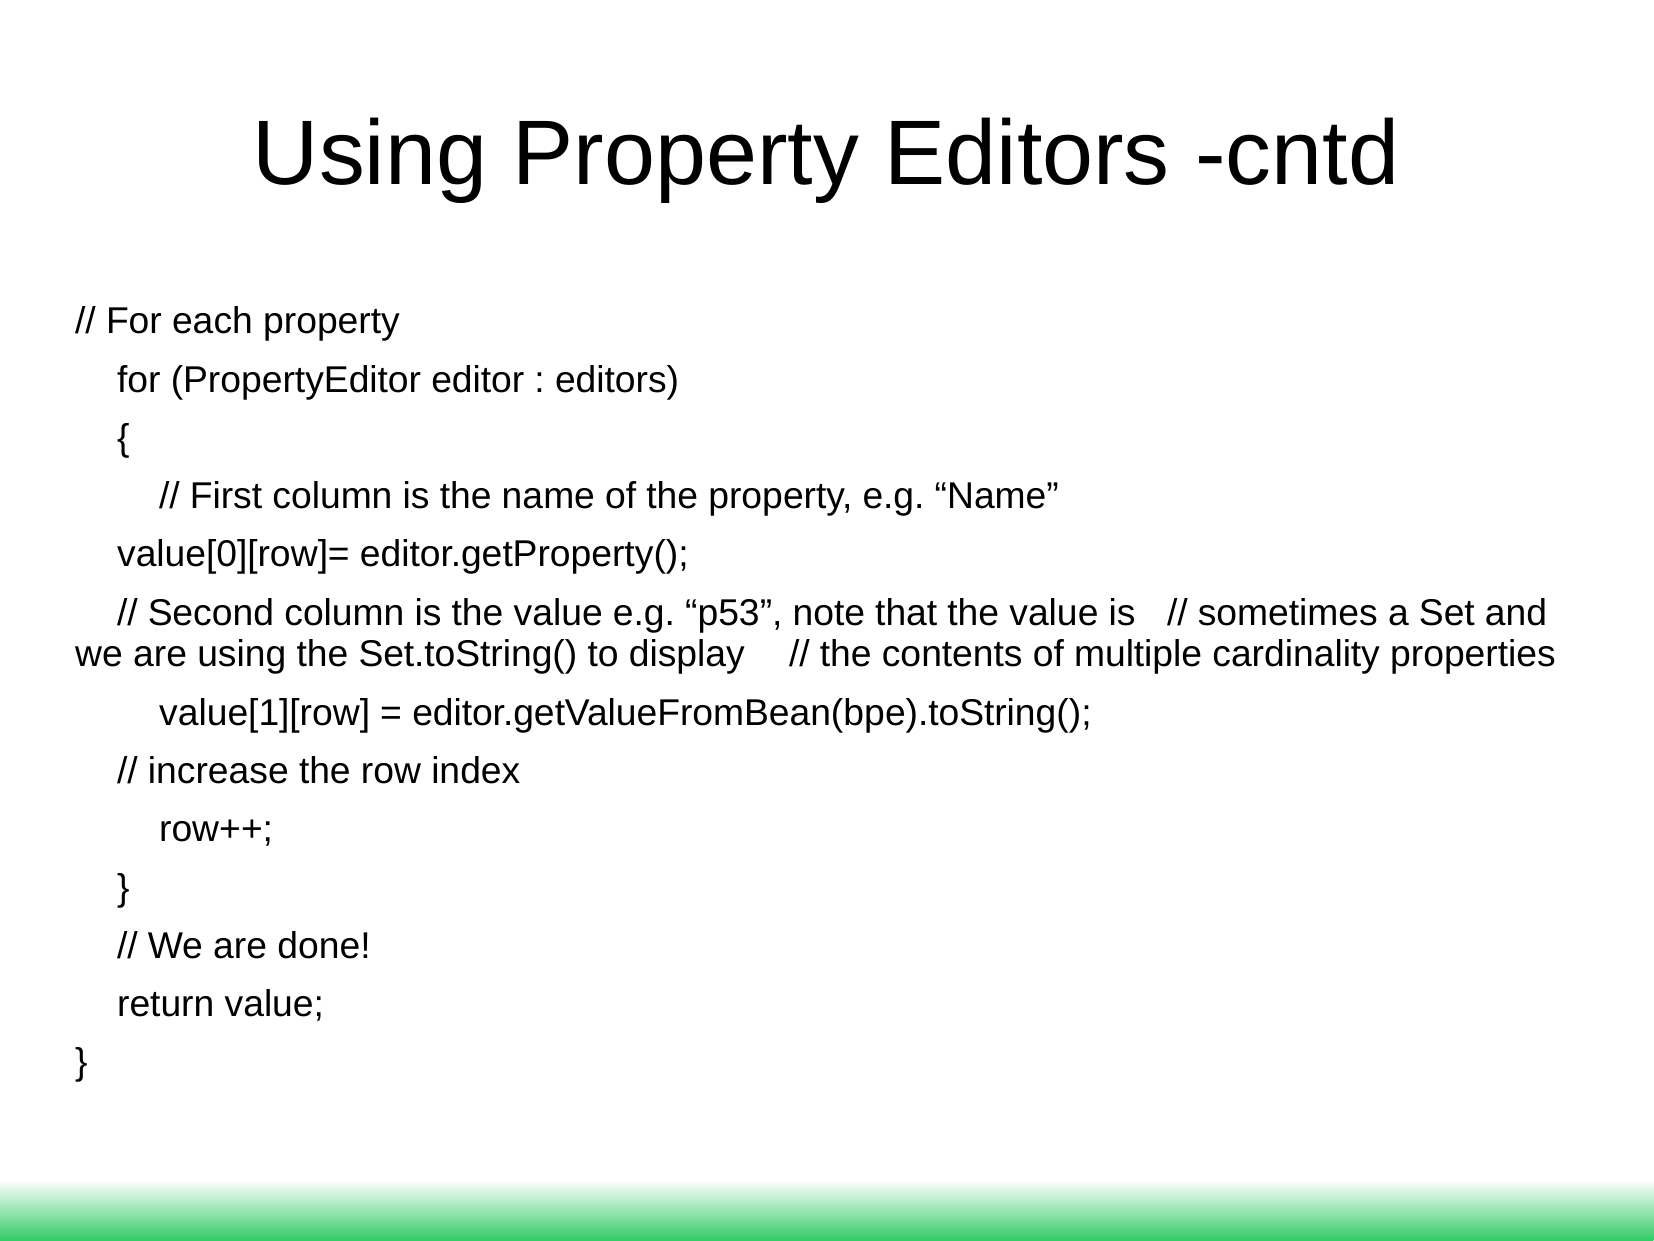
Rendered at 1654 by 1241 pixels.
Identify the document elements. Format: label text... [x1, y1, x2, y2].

title Using Property Editors -cntd [82, 49, 1571, 257]
list // For each property for (PropertyEditor editor : editors) { // First column is the name of the property, e.g. “Name” value[0][row]= editor.getProperty(); // Second column is the value e.g. “p53”, note that the value is // sometimes a Set and we are using the Set.toString() to display // the contents of multiple cardinality properties value[1][row] = editor.getValueFromBean(bpe).toString(); // increase the row index row++; } // We are done! return value; } [75, 300, 1571, 1109]
